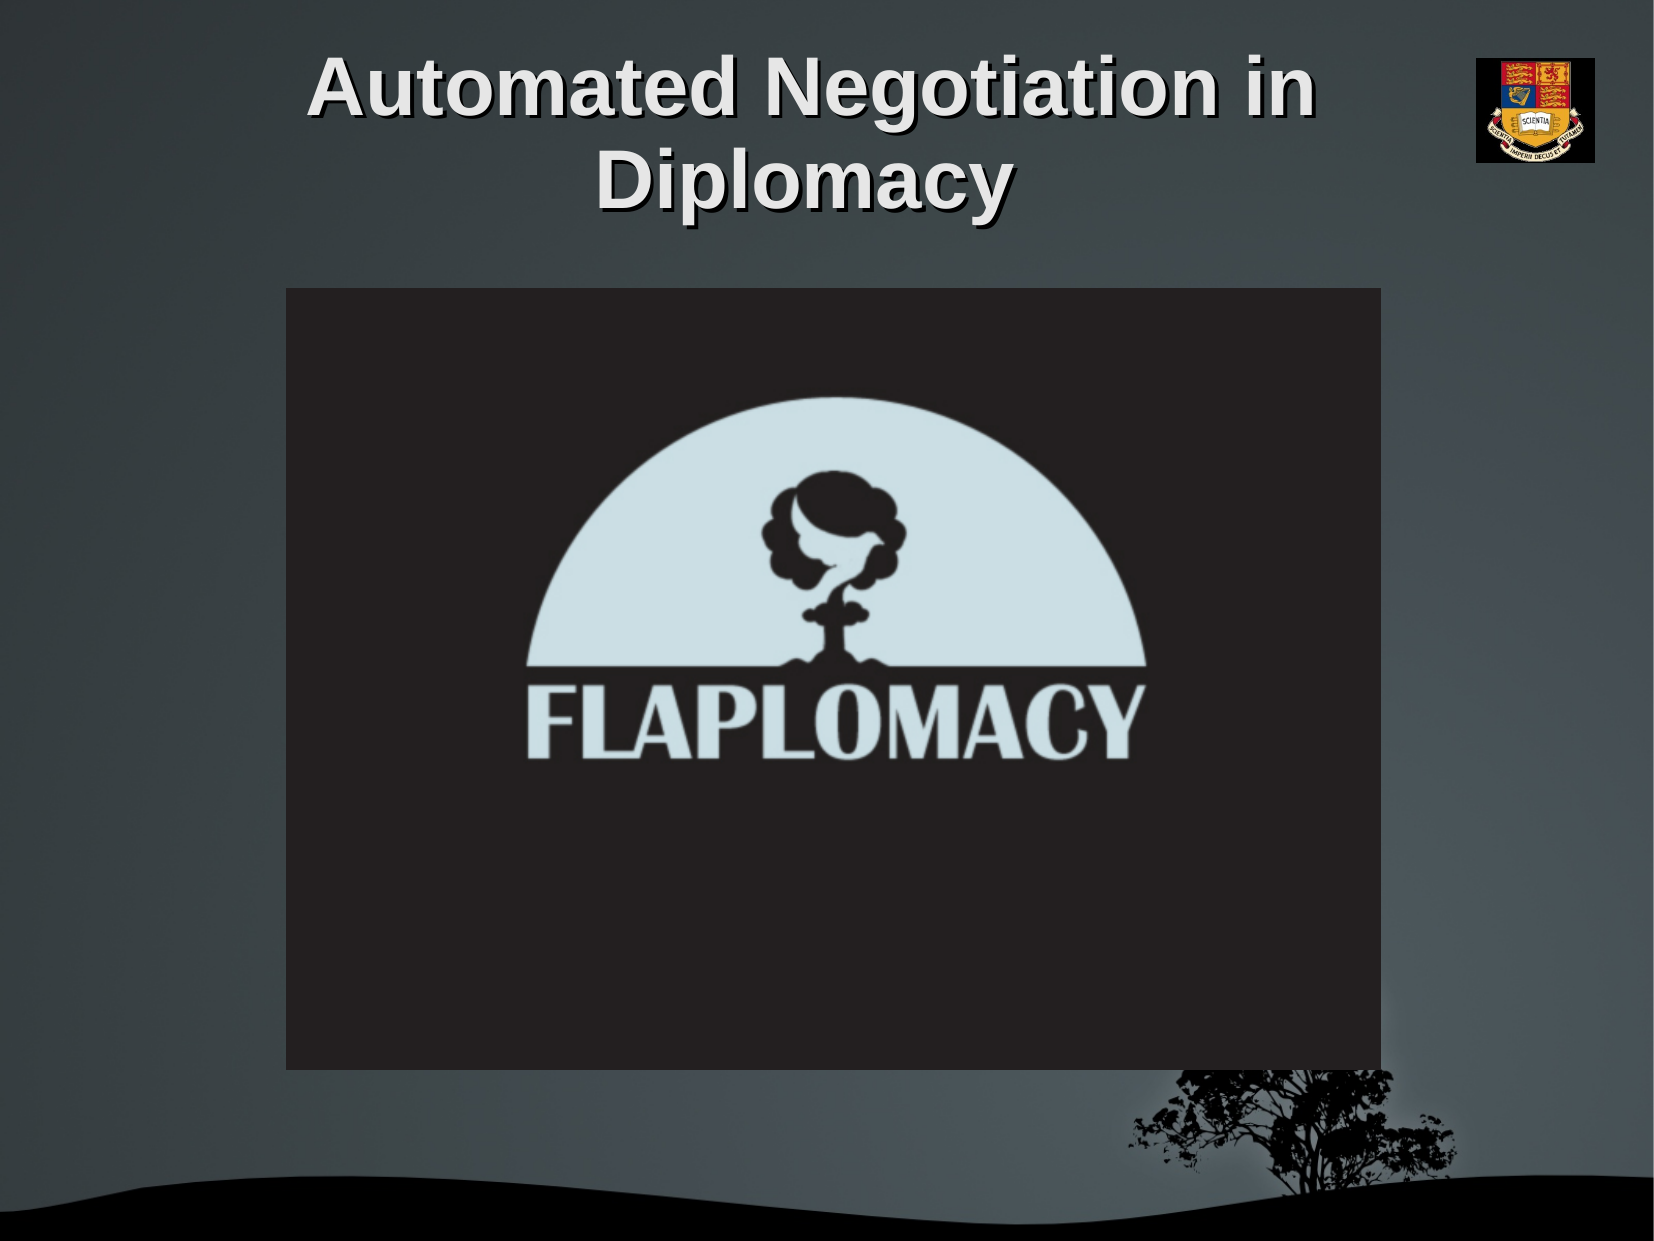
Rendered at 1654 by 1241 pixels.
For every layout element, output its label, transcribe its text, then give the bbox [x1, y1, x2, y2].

title Automated Negotiation in Diplomacy [88, 29, 1536, 237]
picture [0, 0, 1654, 1241]
